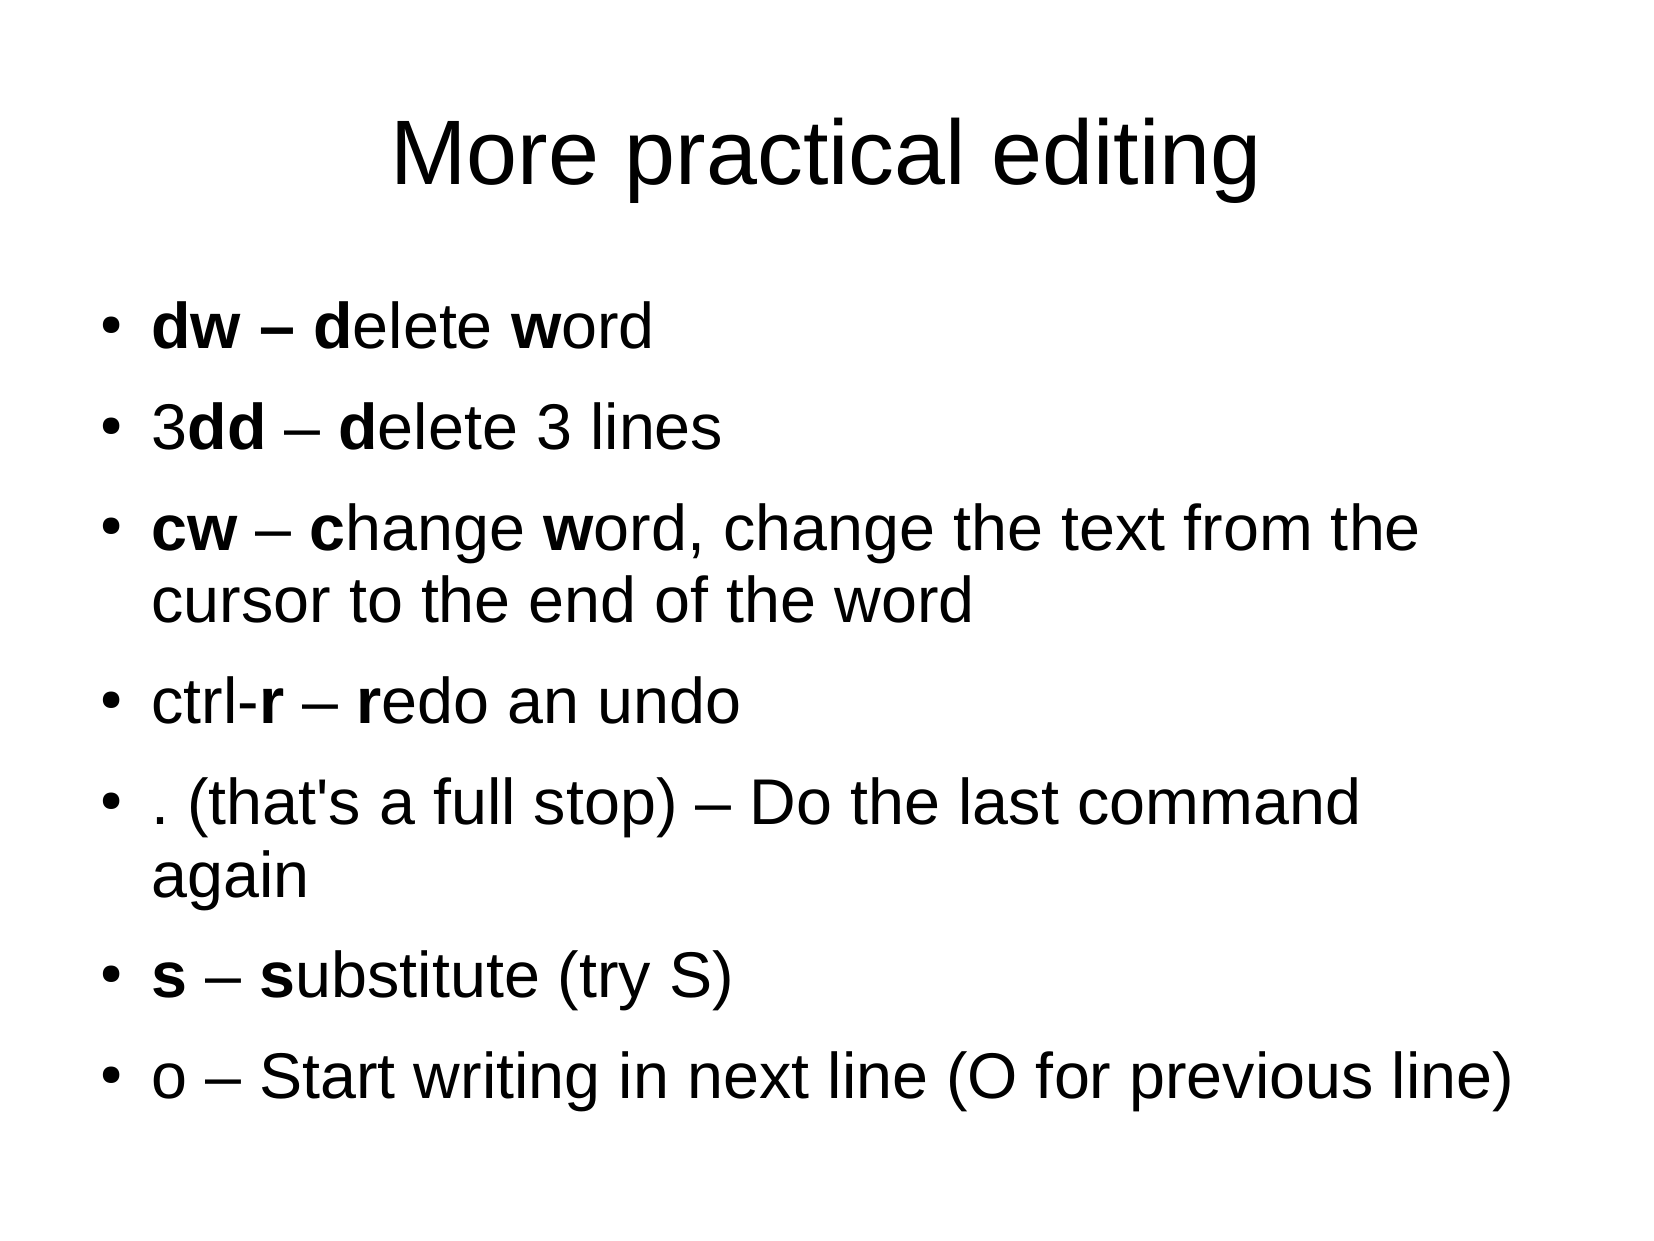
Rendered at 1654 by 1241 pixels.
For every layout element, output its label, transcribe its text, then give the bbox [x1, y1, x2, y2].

list dw – delete word 3dd – delete 3 lines cw – change word, change the text from the cursor to the end of the word ctrl-r – redo an undo . (that's a full stop) – Do the last command again s – substitute (try S) o – Start writing in next line (O for previous line) [82, 290, 1538, 1170]
title More practical editing [82, 49, 1571, 257]
